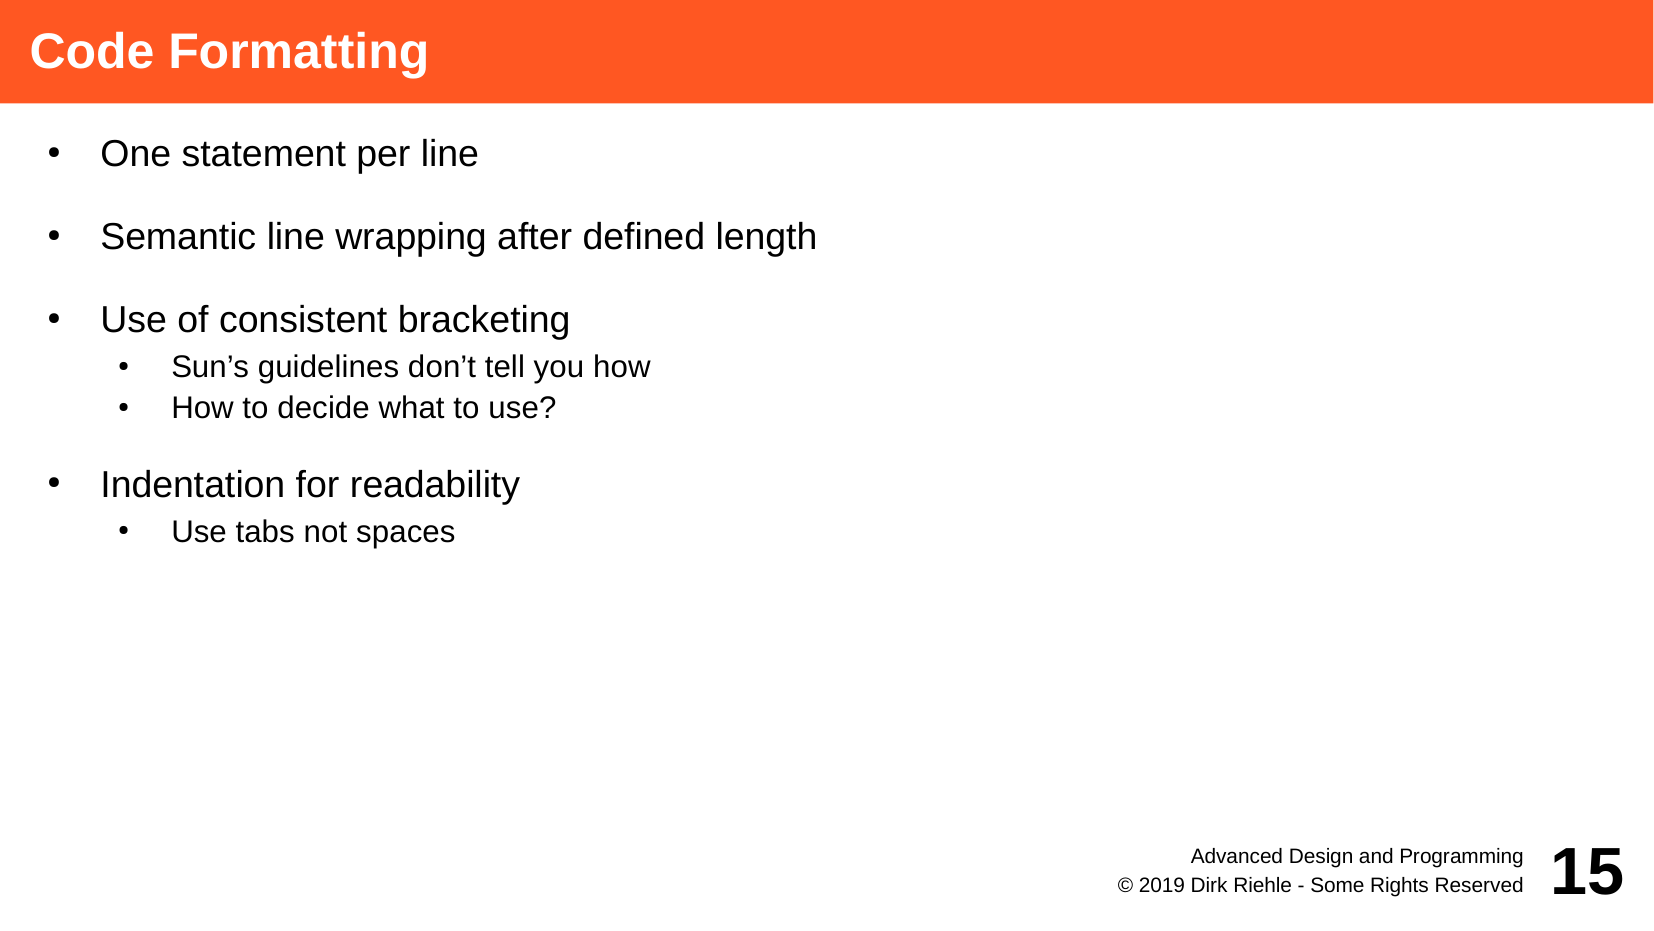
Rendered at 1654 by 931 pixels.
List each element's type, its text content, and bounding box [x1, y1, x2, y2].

list One statement per line Semantic line wrapping after defined length Use of consistent bracketing Sun’s guidelines don’t tell you how How to decide what to use? Indentation for readability Use tabs not spaces [29, 132, 1625, 813]
title Code Formatting [0, 0, 1654, 104]
